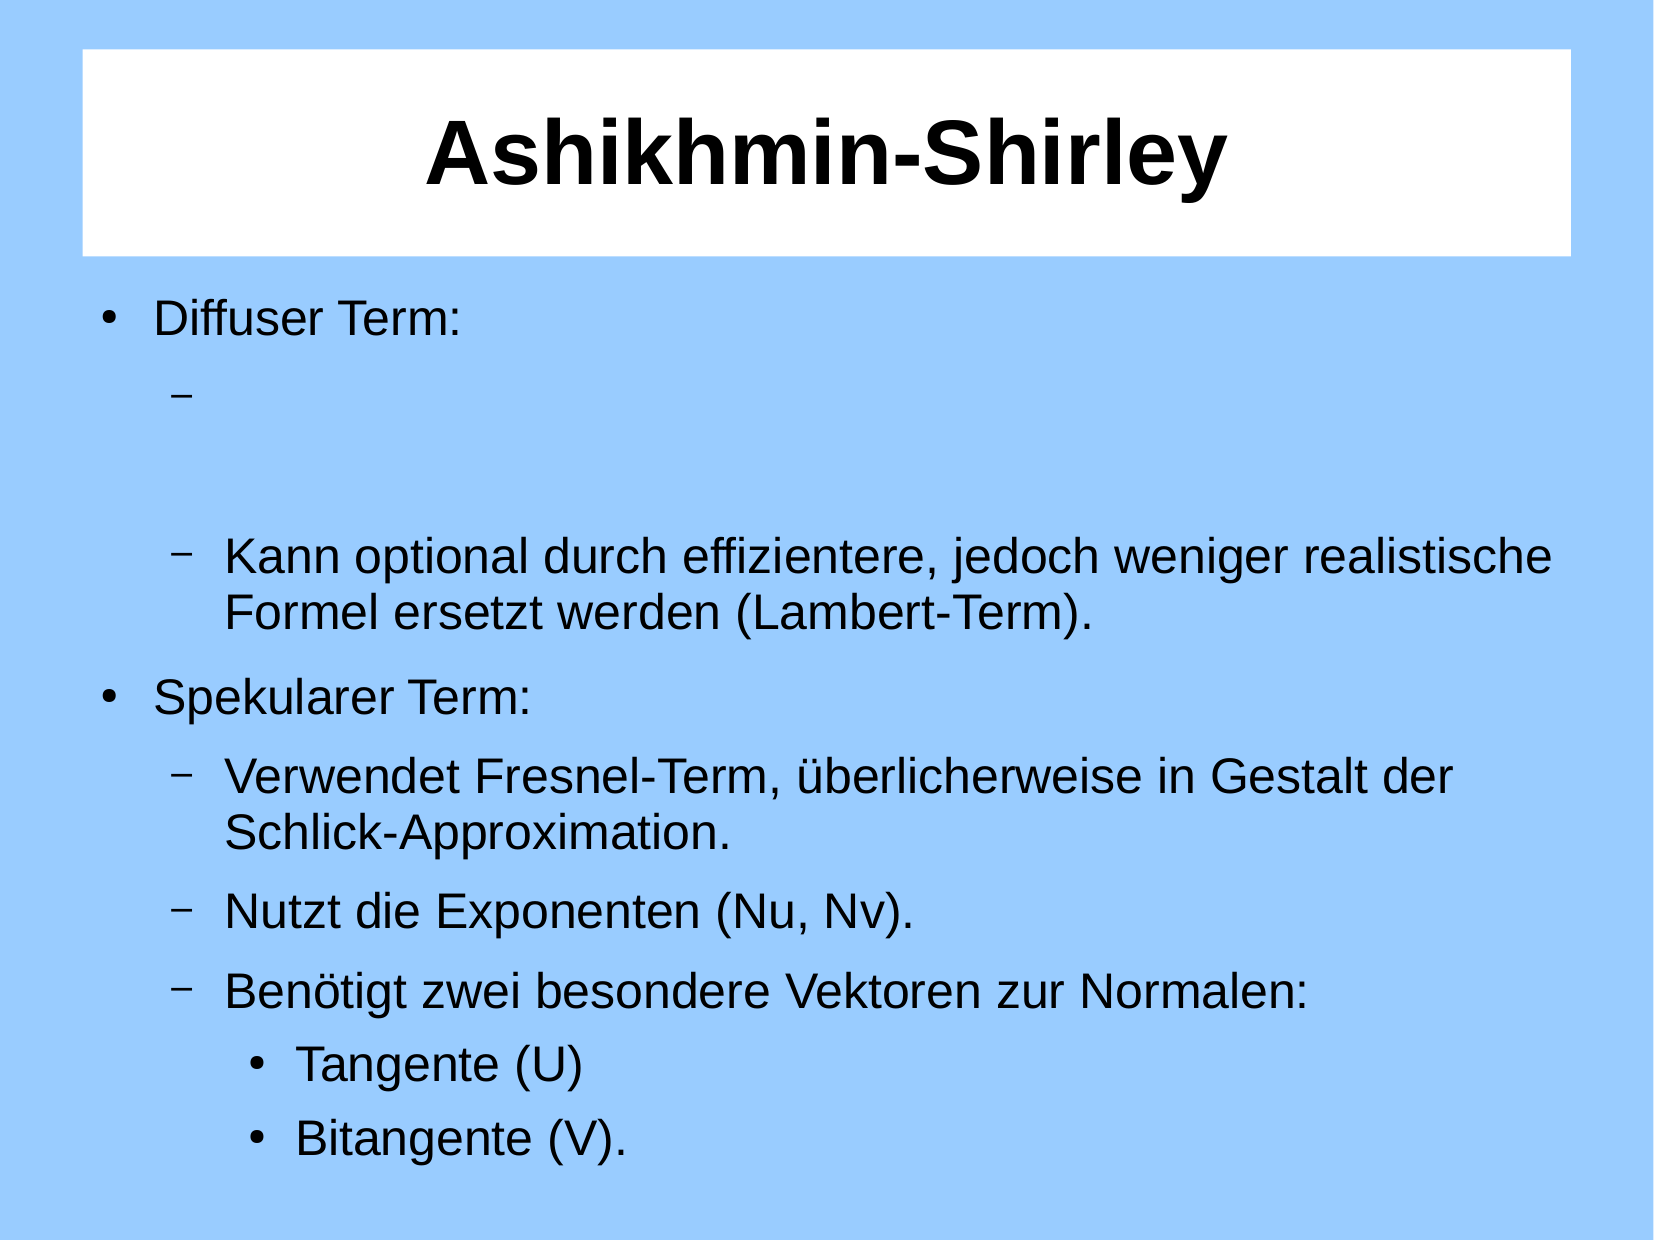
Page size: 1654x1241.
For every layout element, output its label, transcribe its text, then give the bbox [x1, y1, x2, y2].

list Diffuser Term: Kann optional durch effizientere, jedoch weniger realistische Formel ersetzt werden (Lambert-Term). Spekularer Term: Verwendet Fresnel-Term, überlicherweise in Gestalt der Schlick-Approximation. Nutzt die Exponenten (Nu, Nv). Benötigt zwei besondere Vektoren zur Normalen: Tangente (U) Bitangente (V). [82, 290, 1571, 1170]
title Ashikhmin-Shirley [82, 49, 1571, 257]
